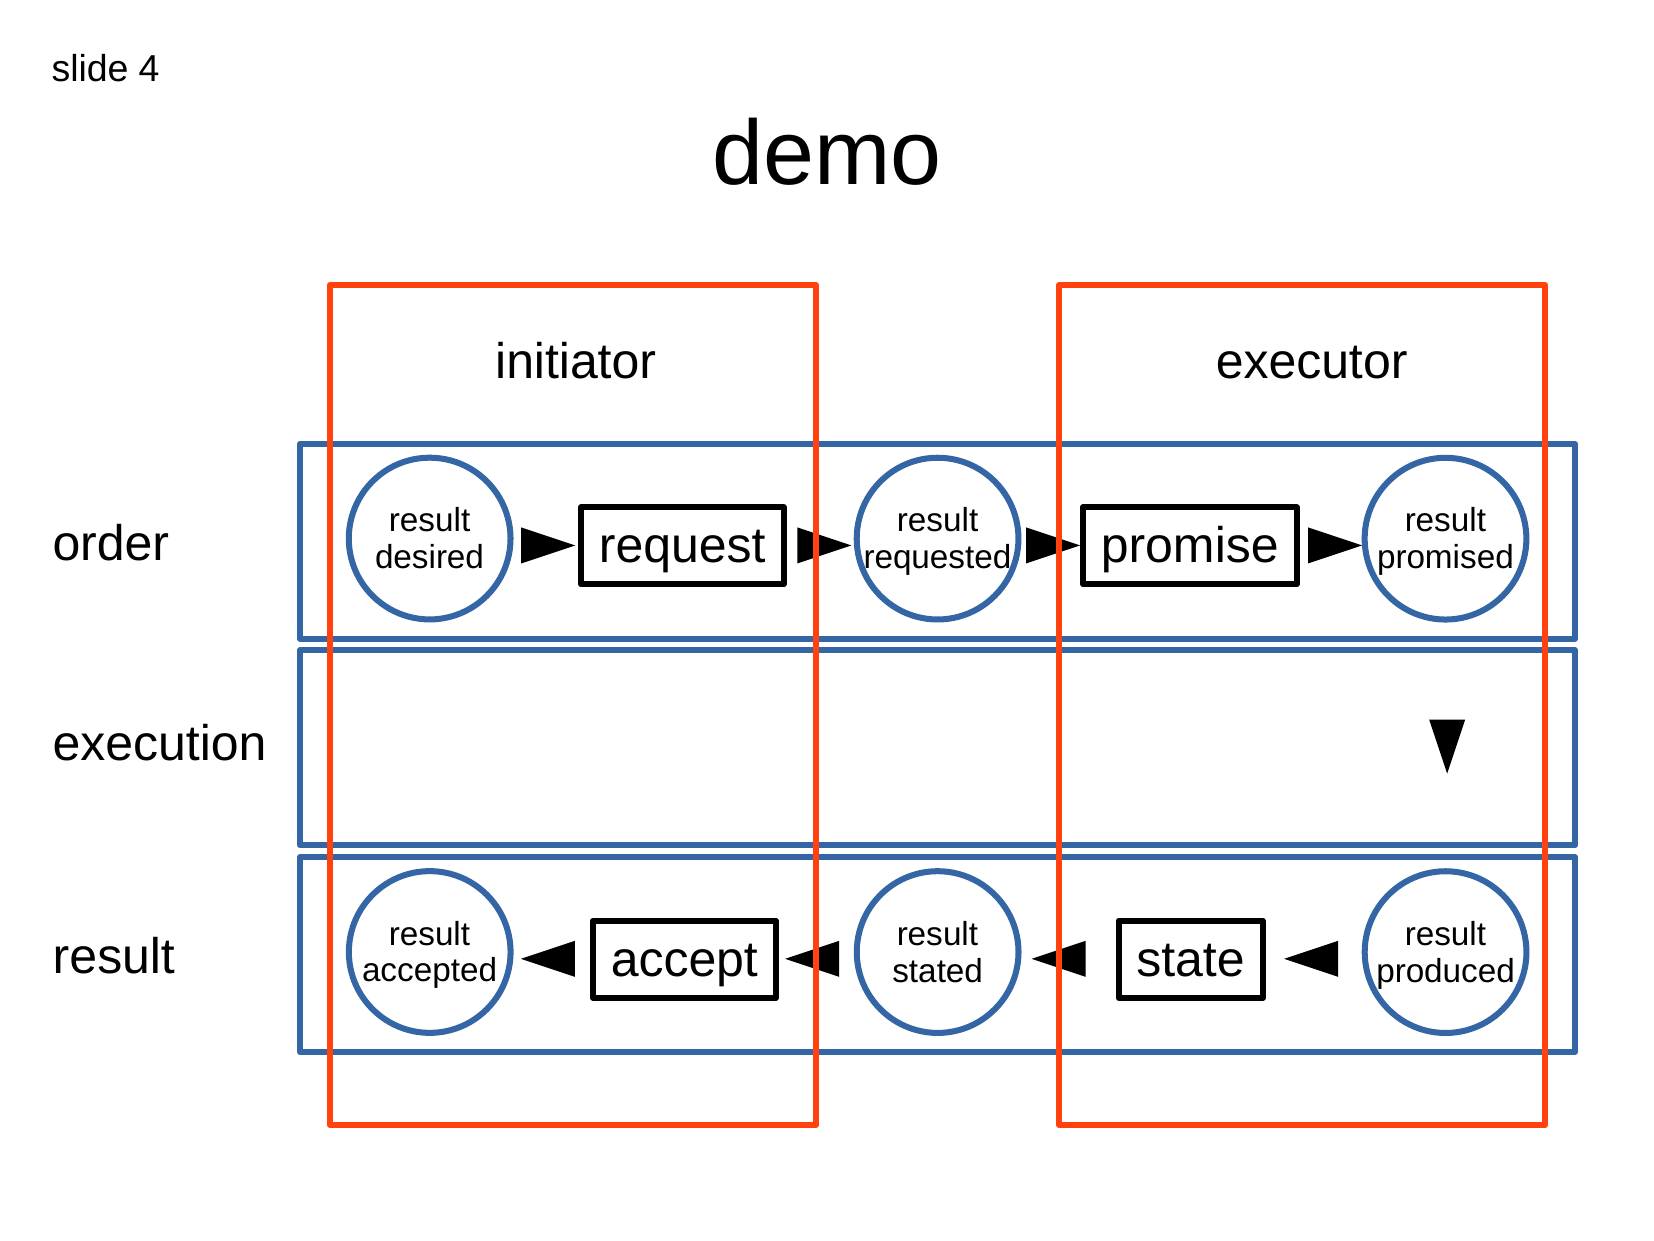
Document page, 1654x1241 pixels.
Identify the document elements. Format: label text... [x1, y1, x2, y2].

text_box result desired [348, 457, 511, 620]
text_box state [1118, 920, 1263, 998]
text_box promise [1083, 507, 1297, 585]
text_box result requested [856, 457, 1019, 620]
text_box execution [37, 708, 282, 780]
text_box executor [1201, 326, 1423, 398]
text_box order [37, 507, 185, 579]
text_box accept [592, 920, 776, 998]
text_box slide 4 [36, 39, 175, 97]
text_box initiator [480, 326, 672, 398]
text_box result stated [856, 871, 1019, 1033]
title demo [82, 49, 1571, 257]
text_box result promised [1364, 457, 1527, 620]
text_box result produced [1364, 871, 1527, 1033]
text_box result accepted [348, 871, 511, 1033]
text_box request [581, 507, 784, 585]
text_box result [37, 920, 190, 992]
